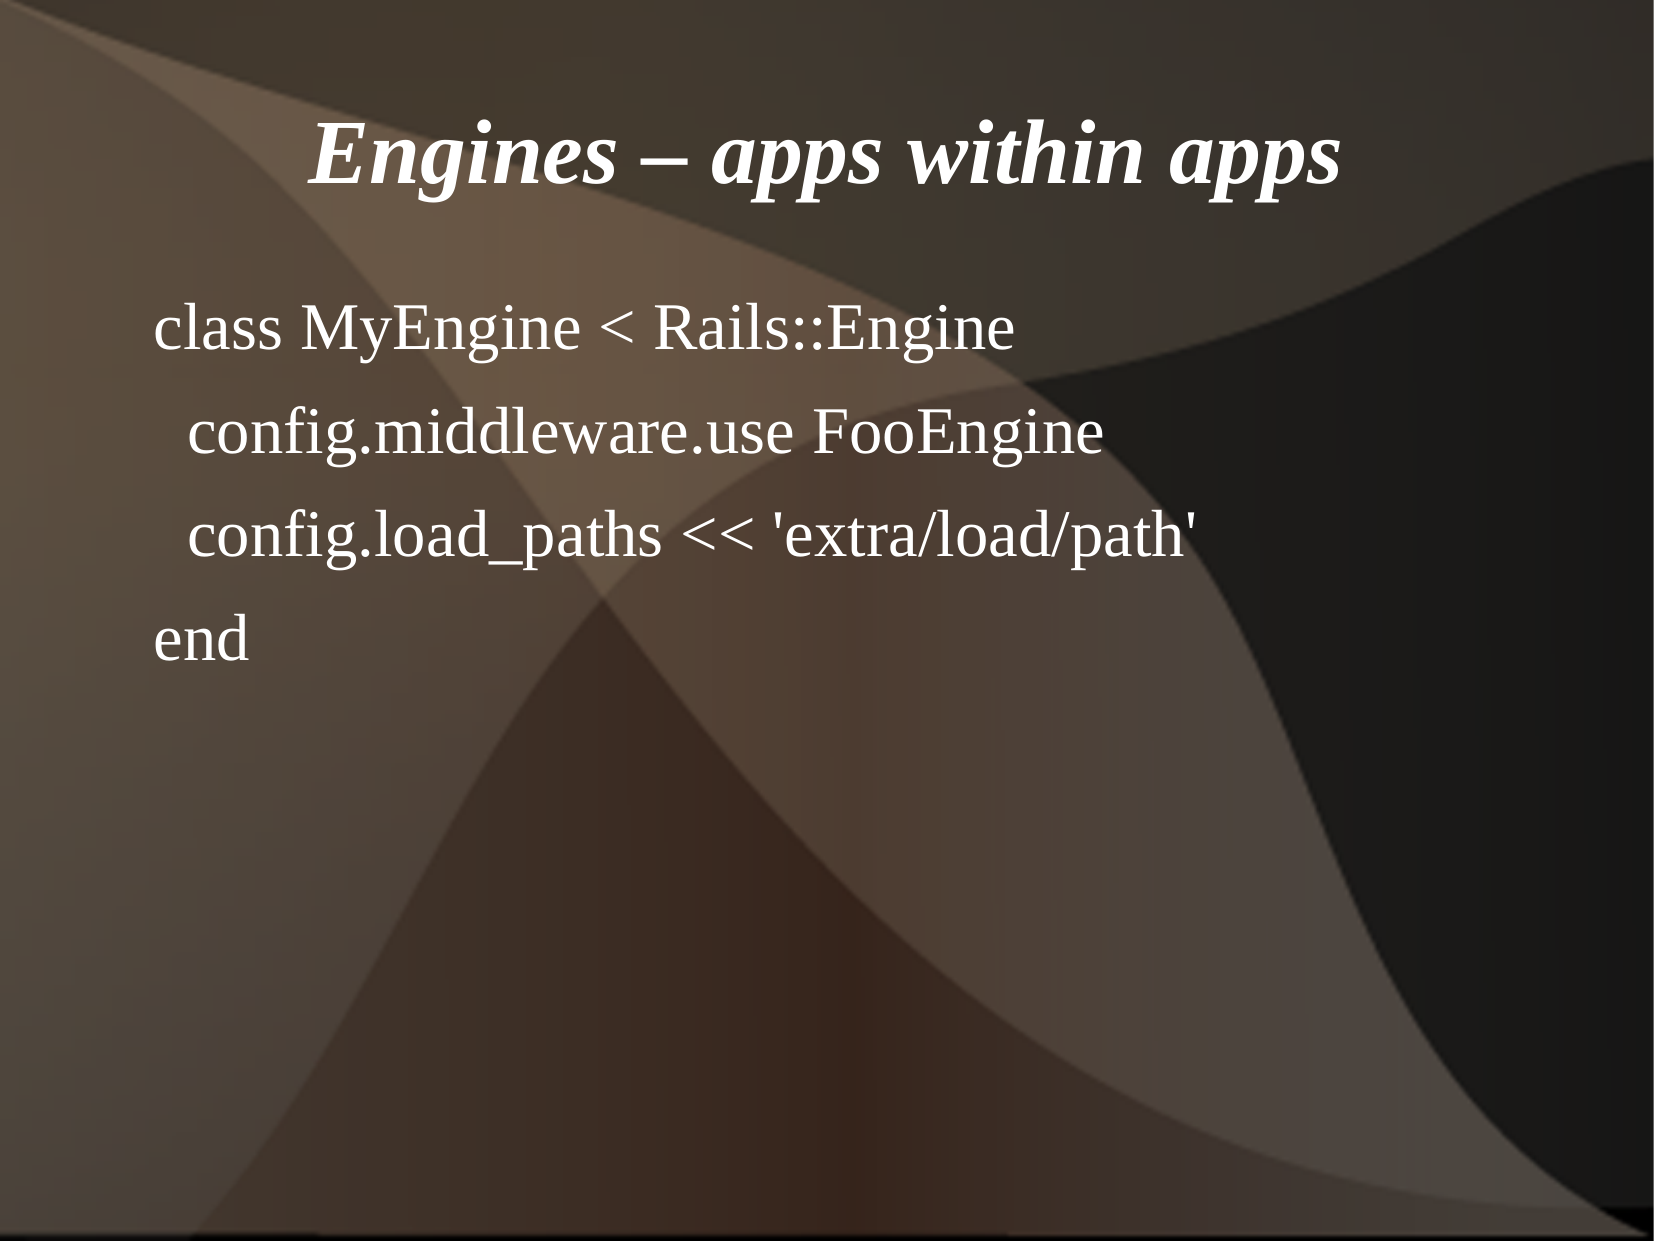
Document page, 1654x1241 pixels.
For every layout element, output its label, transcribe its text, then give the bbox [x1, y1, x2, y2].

picture [0, 0, 1654, 1241]
list class MyEngine < Rails::Engine config.middleware.use FooEngine config.load_paths << 'extra/load/path' end [82, 290, 1571, 1094]
title Engines – apps within apps [82, 56, 1571, 250]
